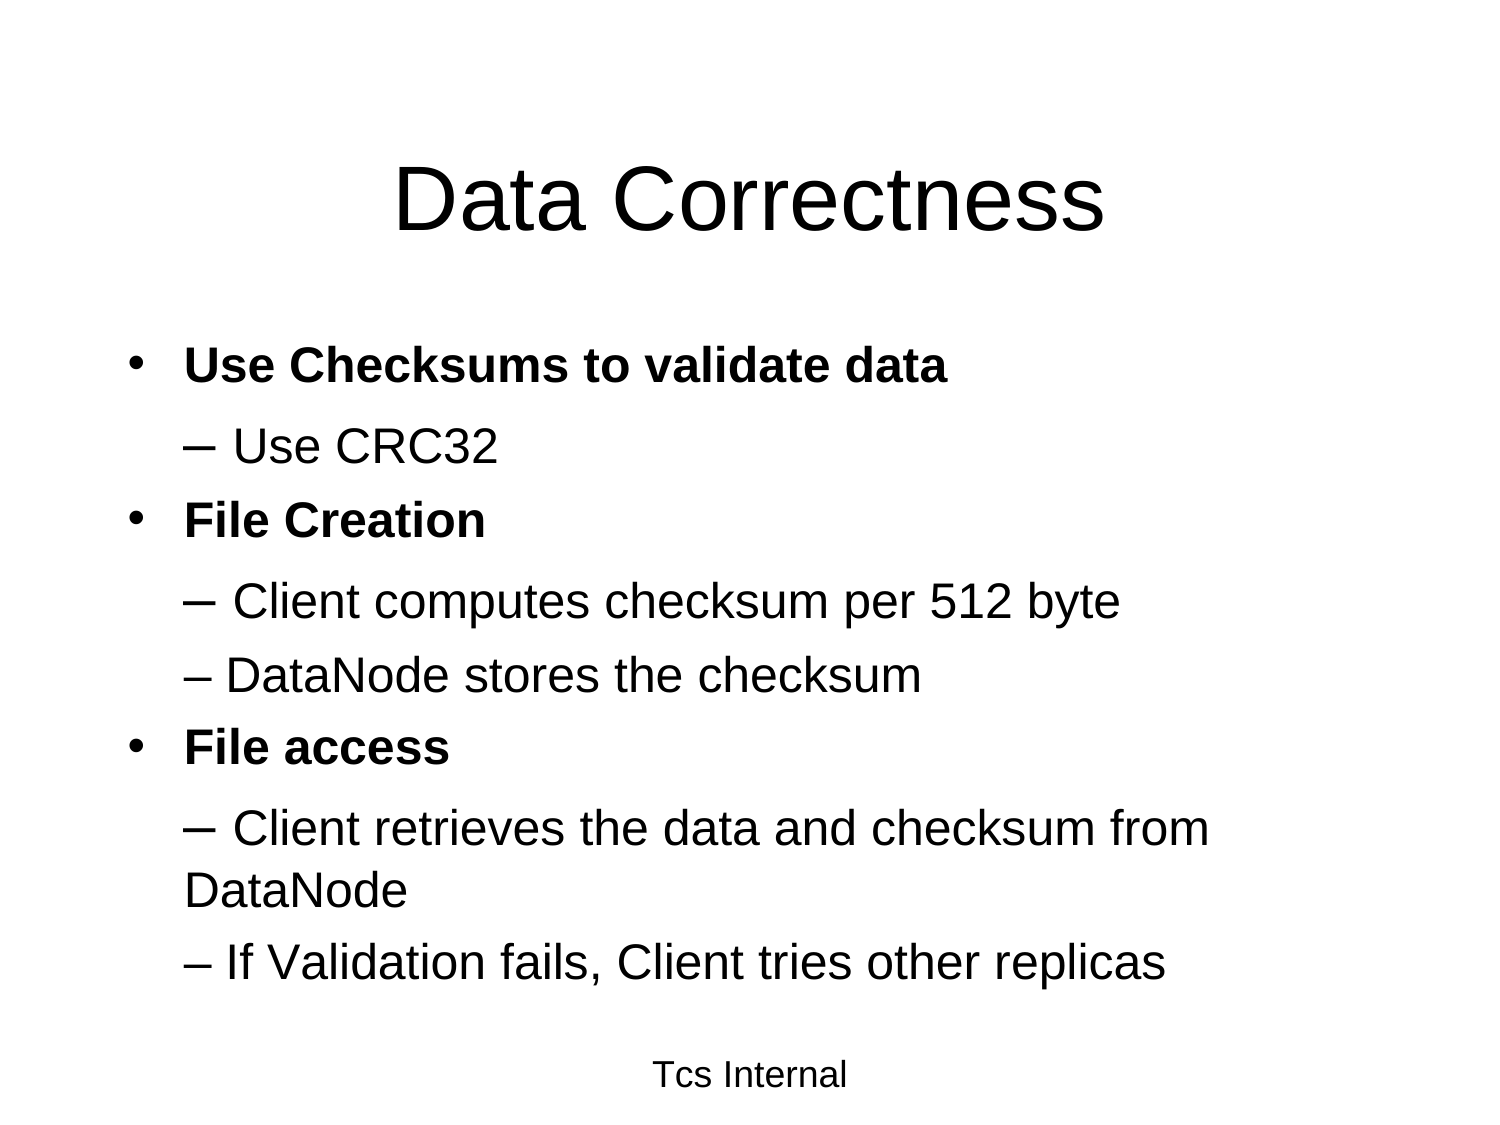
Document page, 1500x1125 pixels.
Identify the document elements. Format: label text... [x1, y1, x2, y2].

title Data Correctness [112, 99, 1388, 288]
list Use Checksums to validate data – Use CRC32 File Creation – Client computes checksum per 512 byte – DataNode stores the checksum File access – Client retrieves the data and checksum from DataNode – If Validation fails, Client tries other replicas [112, 324, 1388, 1001]
